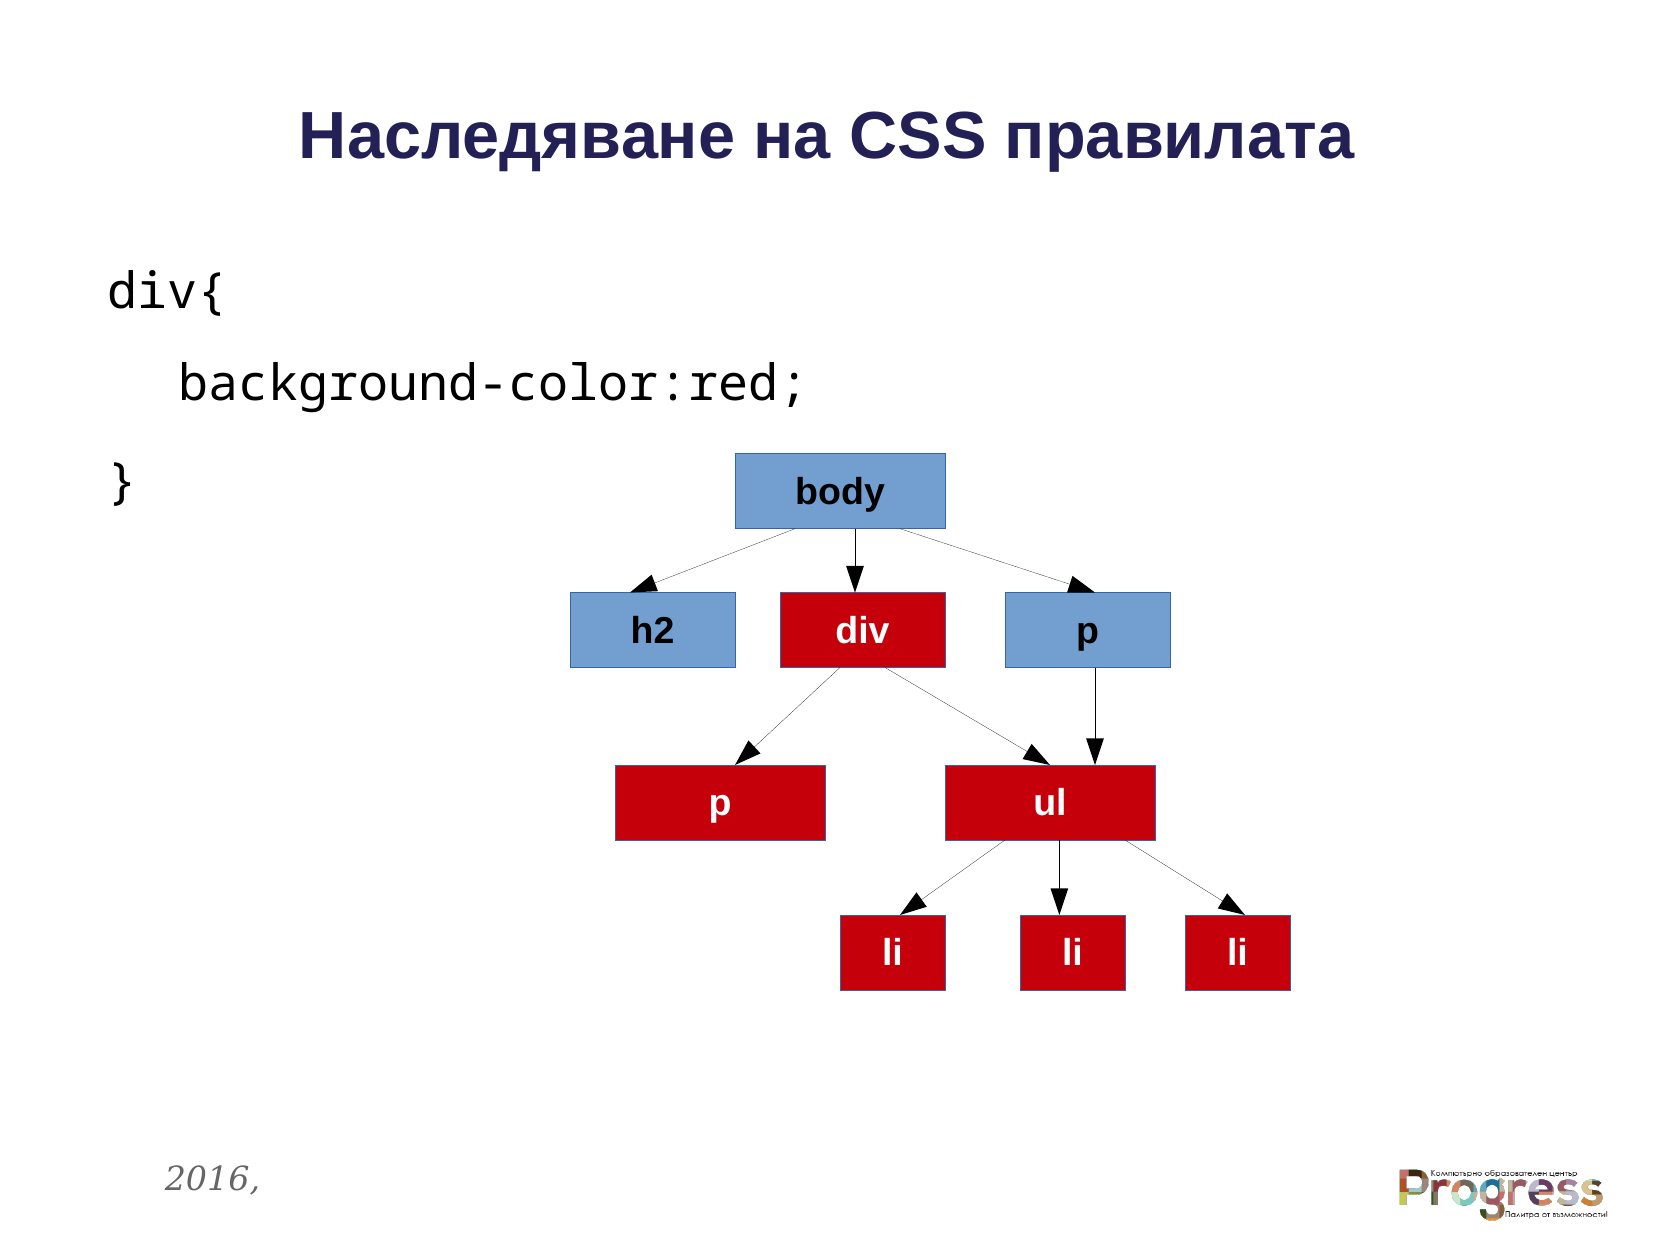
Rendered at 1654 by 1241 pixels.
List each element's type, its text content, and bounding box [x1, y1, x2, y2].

text_box 2016, Ива Е. Попова [150, 1152, 586, 1201]
text_box h2 [570, 592, 736, 668]
text_box body [735, 453, 946, 529]
text_box div [780, 592, 946, 668]
text_box li [840, 915, 946, 991]
list div{ background-color:red; } [90, 255, 1531, 1036]
text_box li [1185, 915, 1291, 991]
text_box p [1005, 592, 1171, 668]
text_box ul [945, 765, 1156, 841]
title Наследяване на CSS правилата [82, 55, 1571, 216]
text_box li [1020, 915, 1126, 991]
text_box p [615, 765, 826, 841]
picture [1399, 1168, 1613, 1221]
